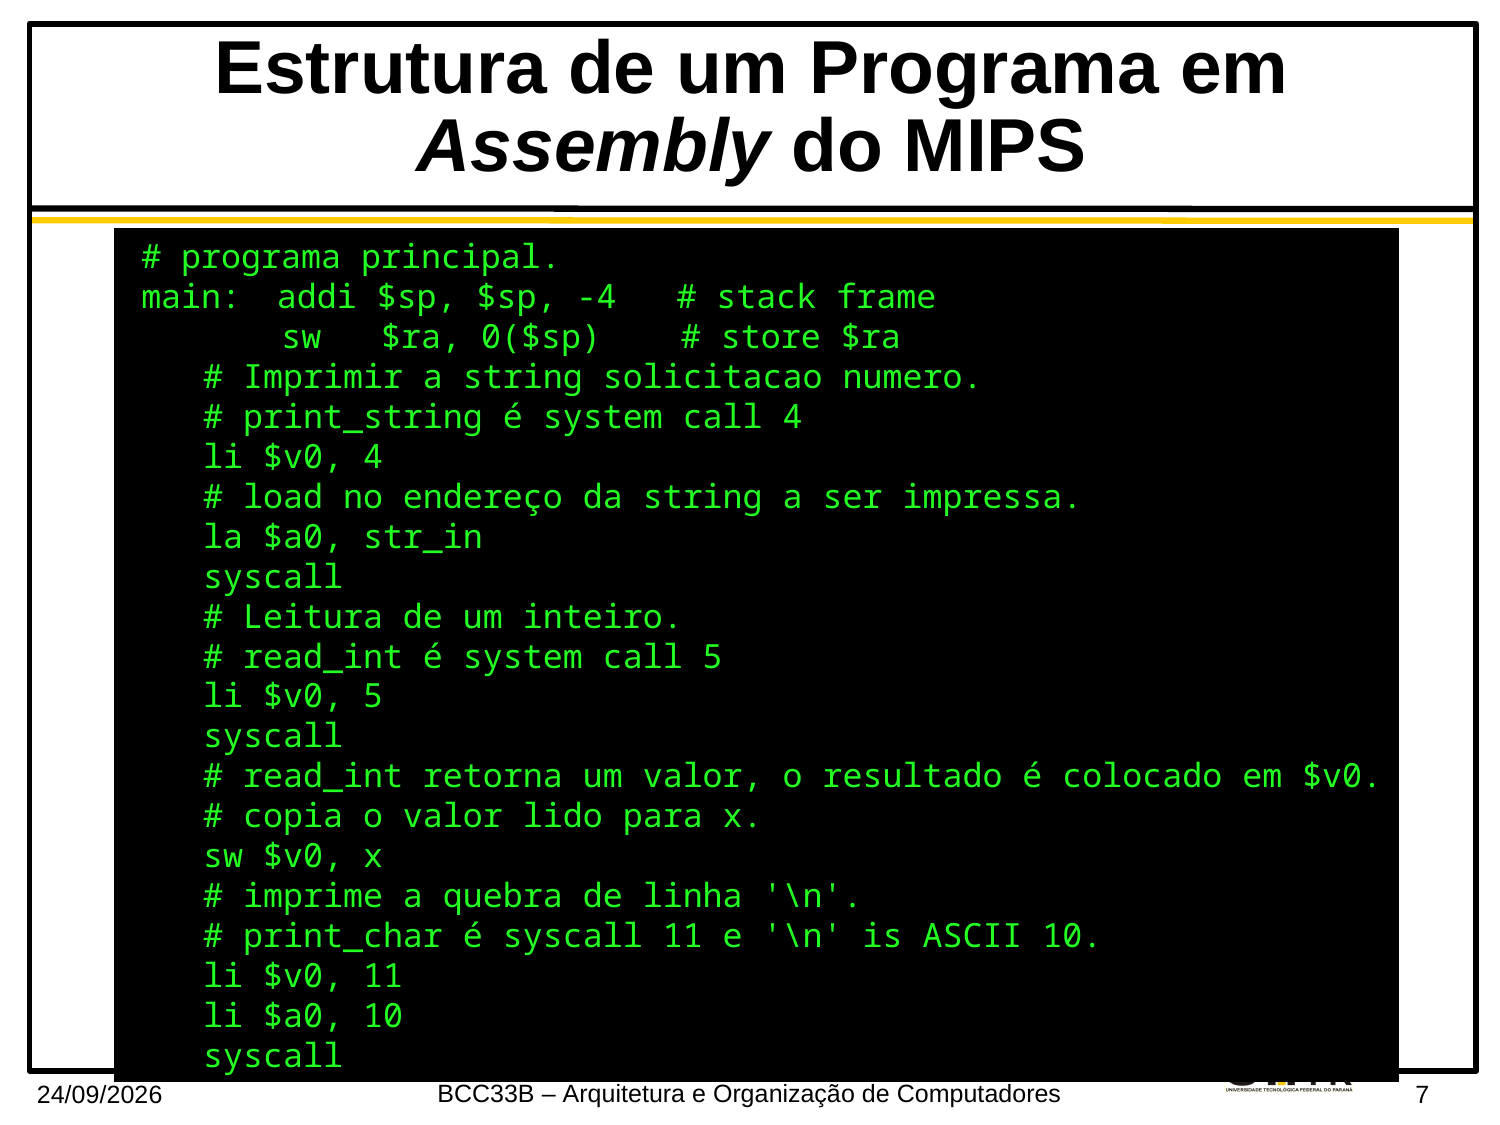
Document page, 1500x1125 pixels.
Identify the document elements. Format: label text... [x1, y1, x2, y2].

title Estrutura de um Programa em Assembly do MIPS [35, 11, 1469, 207]
text_box # programa principal. main: addi $sp, $sp, -4 # stack frame sw $ra, 0($sp) # store $ra # Imprimir a string solicitacao numero. # print_string é system call 4 li $v0, 4 # load no endereço da string a ser impressa. la $a0, str_in syscall # Leitura de um inteiro. # read_int é system call 5 li $v0, 5 syscall # read_int retorna um valor, o resultado é colocado em $v0. # copia o valor lido para x. sw $v0, x # imprime a quebra de linha '\n'. # print_char é syscall 11 e '\n' is ASCII 10. li $v0, 11 li $a0, 10 syscall [114, 228, 1399, 1082]
picture [1225, 1082, 1353, 1092]
